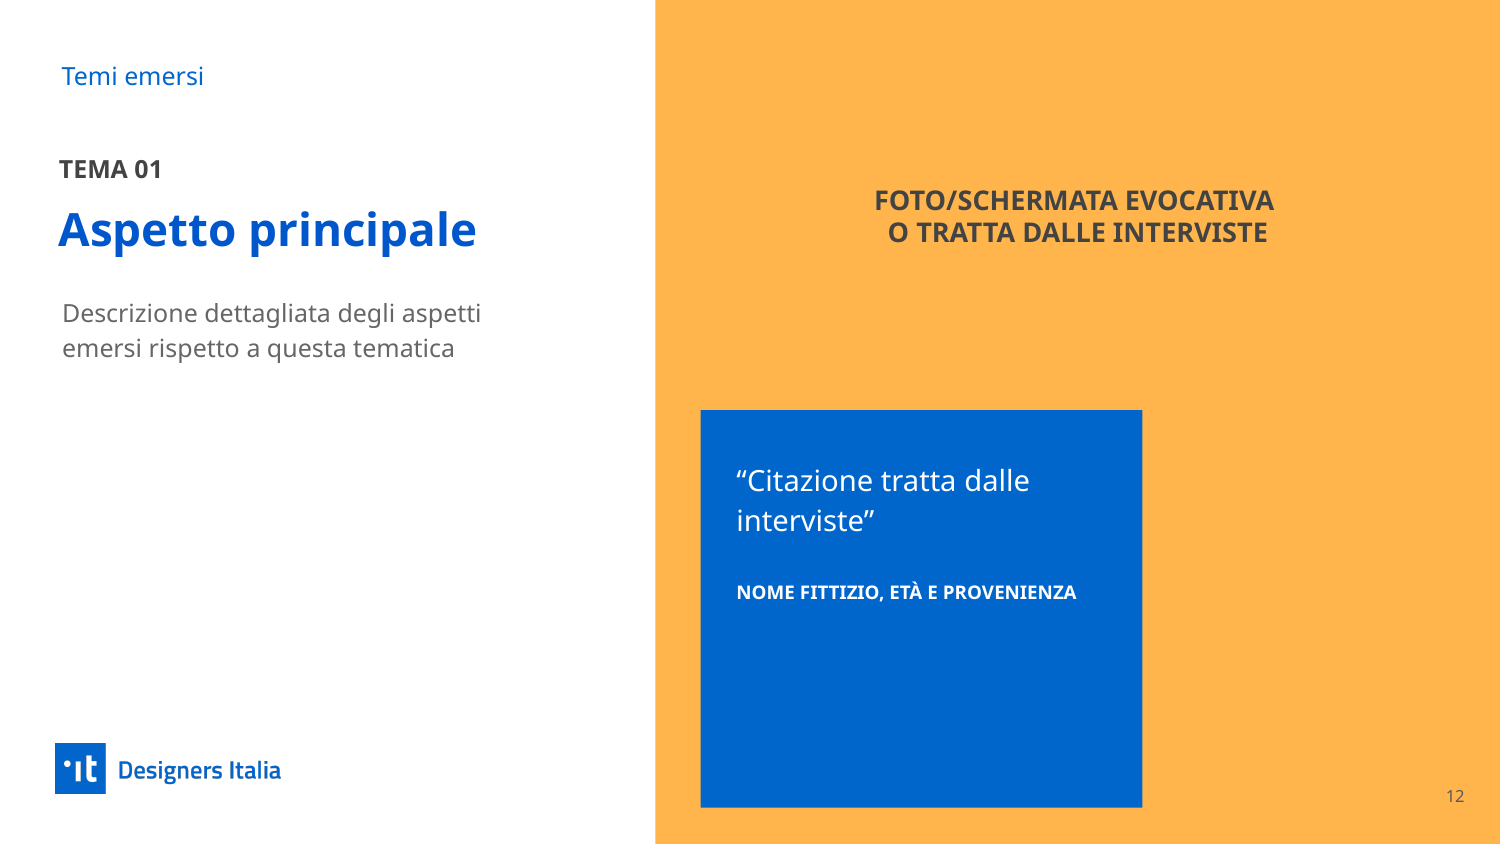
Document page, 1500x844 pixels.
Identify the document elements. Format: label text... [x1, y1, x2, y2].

picture [55, 743, 294, 794]
text_box Aspetto principale [43, 177, 568, 262]
slide_number <number> [1389, 764, 1480, 830]
text_box TEMA 01 [43, 139, 204, 177]
text_box Descrizione dettagliata degli aspetti emersi rispetto a questa tematica [47, 278, 533, 688]
text_box [655, 0, 1500, 844]
text_box “Citazione tratta dalle interviste” NOME FITTIZIO, ETÀ E PROVENIENZA [721, 441, 1117, 585]
text_box FOTO/SCHERMATA EVOCATIVA O TRATTA DALLE INTERVISTE [802, 168, 1353, 214]
text_box Temi emersi [46, 52, 684, 99]
